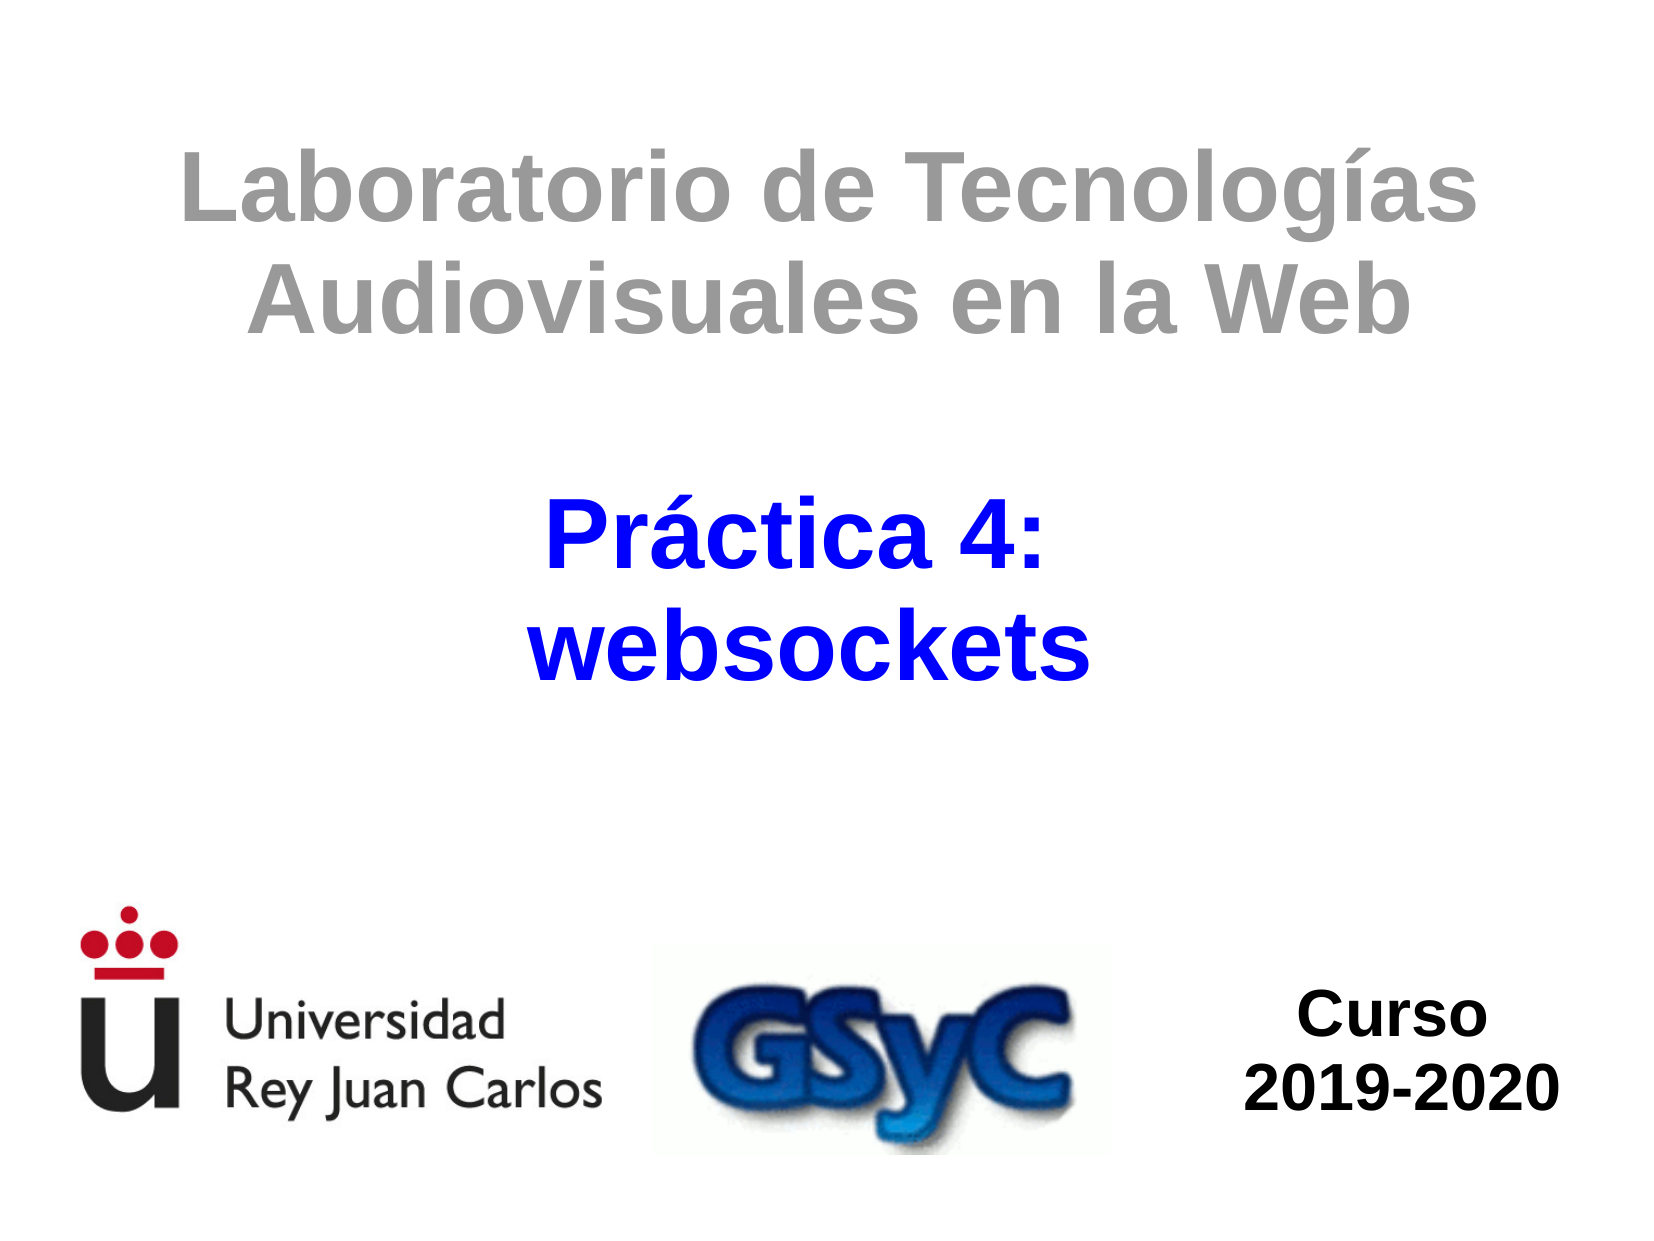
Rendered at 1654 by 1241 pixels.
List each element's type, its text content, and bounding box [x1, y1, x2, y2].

picture [46, 884, 631, 1141]
title Práctica 4: websockets [135, 478, 1486, 702]
picture [653, 944, 1111, 1156]
title Laboratorio de Tecnologías Audiovisuales en la Web [144, 75, 1516, 411]
title Curso 2019-2020 [1200, 975, 1606, 1126]
